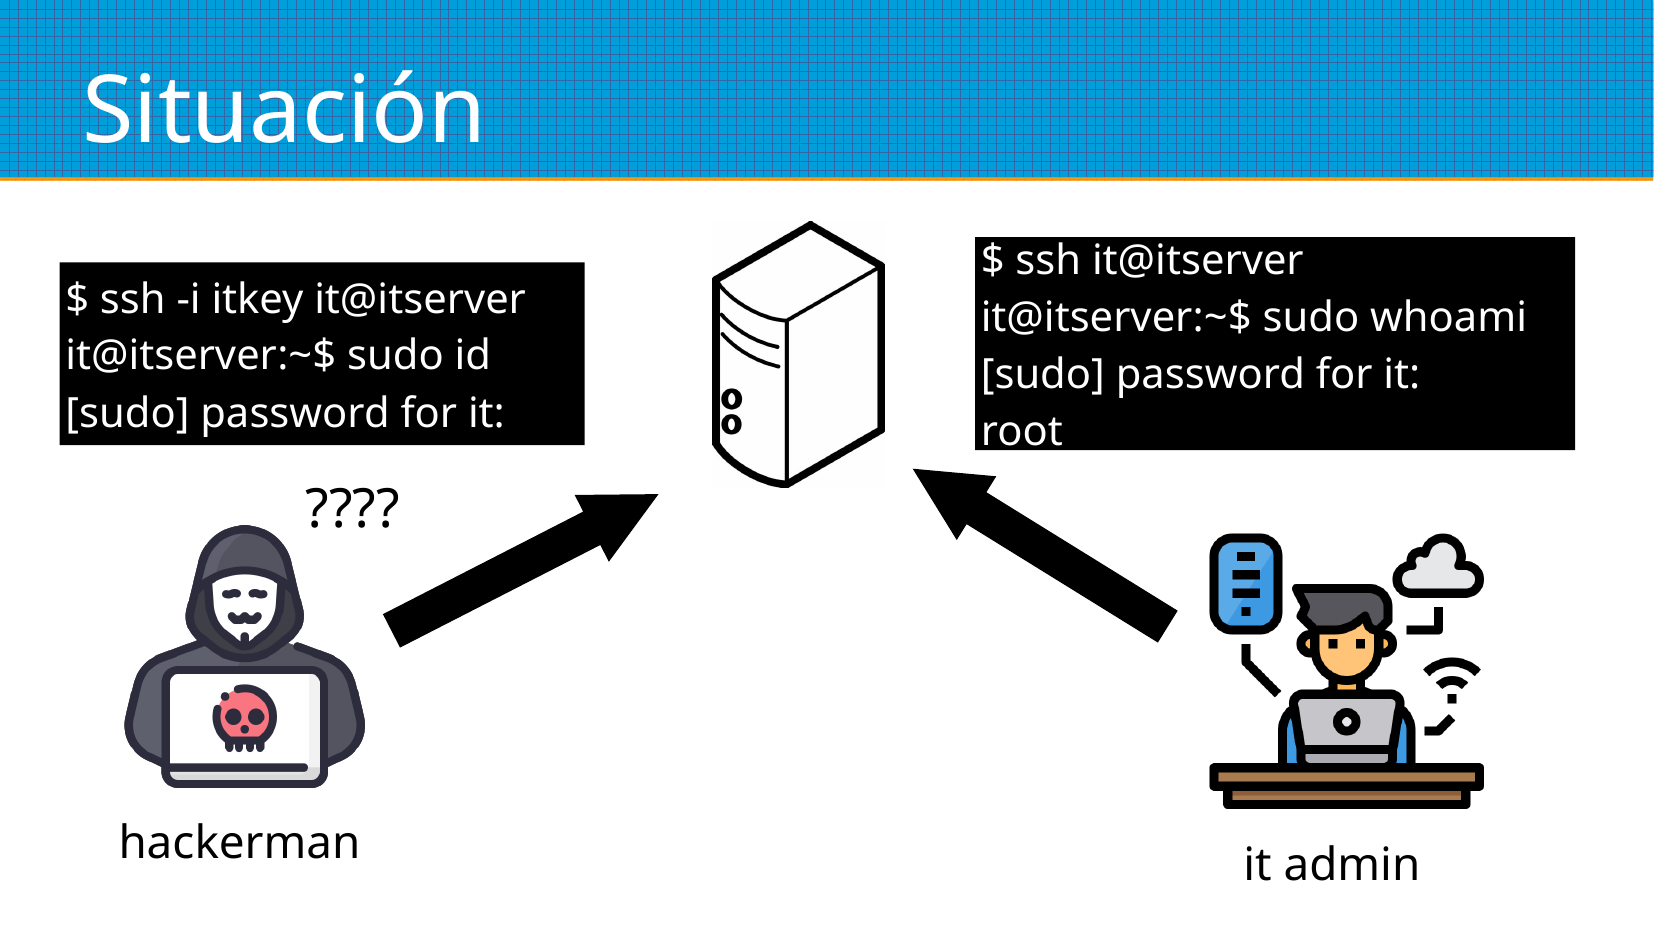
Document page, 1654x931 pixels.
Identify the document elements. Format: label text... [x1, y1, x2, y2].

picture [113, 525, 376, 788]
title Situación [82, 14, 1571, 171]
text_box ???? [300, 463, 451, 550]
text_box $ ssh it@itserver it@itserver:~$ sudo whoami [sudo] password for it: root [975, 237, 1576, 451]
text_box [382, 494, 659, 648]
text_box [912, 468, 1178, 643]
text_box it admin [1237, 825, 1463, 900]
text_box hackerman [112, 803, 451, 879]
picture [712, 221, 885, 488]
picture [1200, 524, 1493, 818]
text_box $ ssh -i itkey it@itserver it@itserver:~$ sudo id [sudo] password for it: [59, 262, 585, 446]
